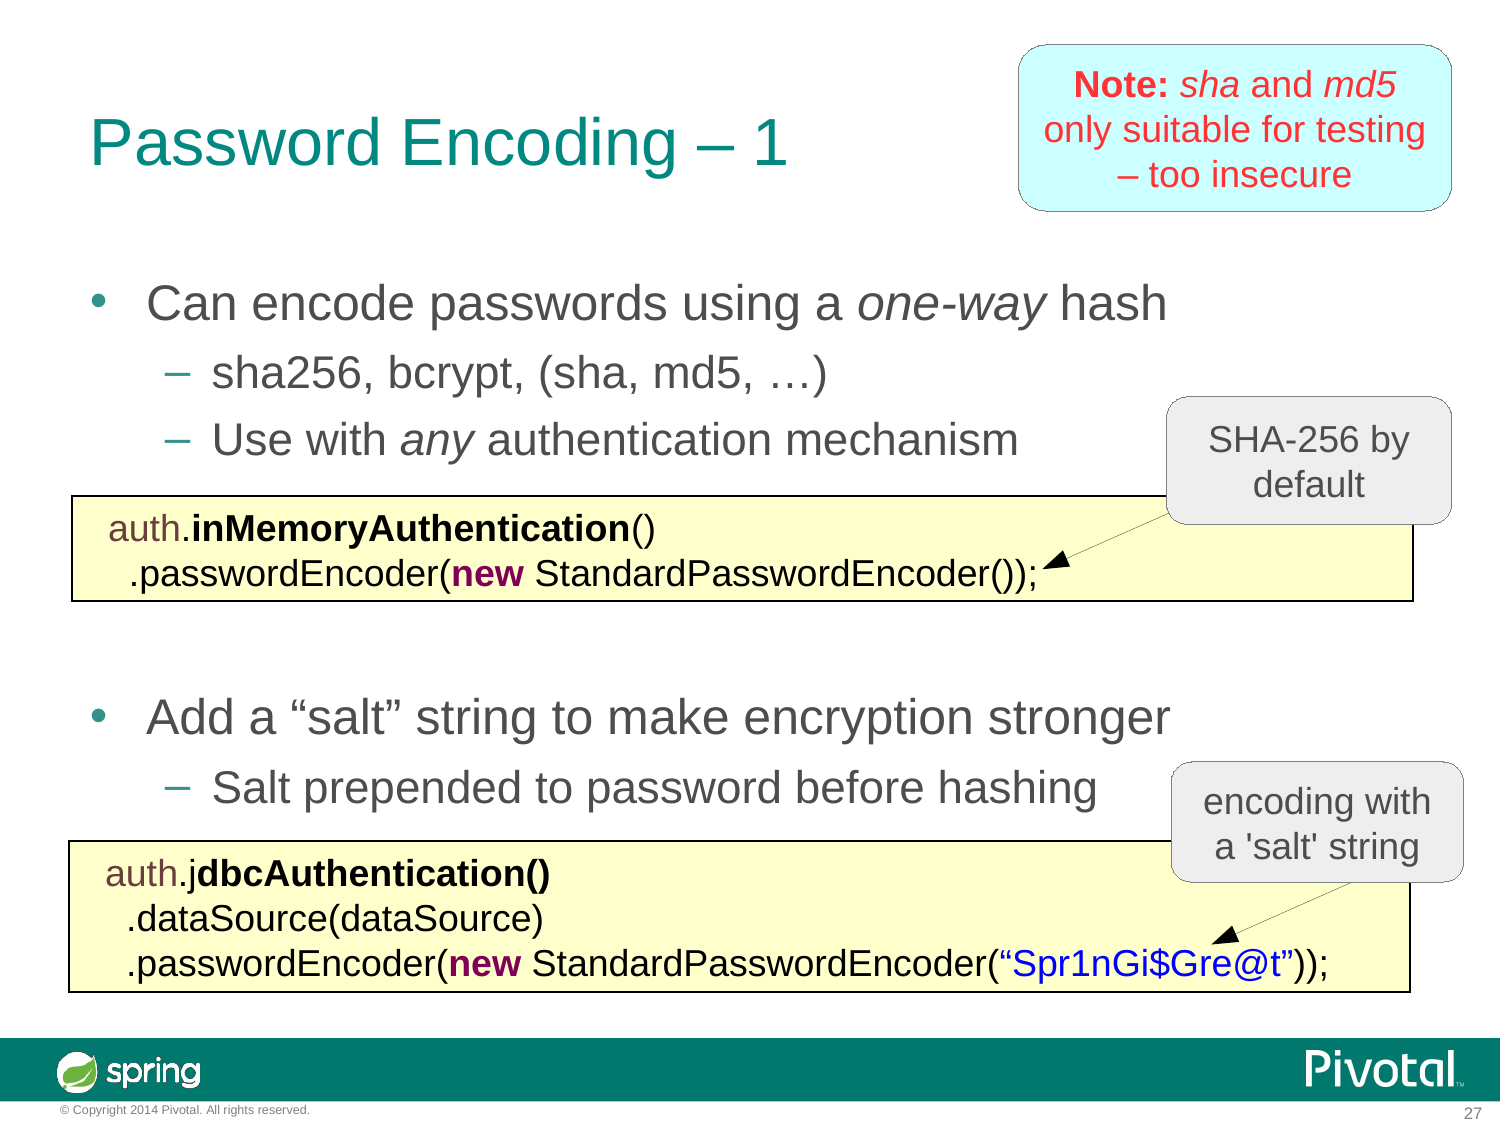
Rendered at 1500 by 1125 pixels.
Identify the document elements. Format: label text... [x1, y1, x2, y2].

text_box SHA-256 by default [1166, 396, 1452, 525]
text_box auth.jdbcAuthentication() .dataSource(dataSource) .passwordEncoder(new StandardPasswordEncoder(“Spr1nGi$Gre@t”)); [69, 841, 1411, 992]
text_box encoding with a 'salt' string [1171, 761, 1464, 883]
text_box Note: sha and md5 only suitable for testing – too insecure [1018, 44, 1452, 212]
picture [32, 1041, 210, 1103]
text_box auth.inMemoryAuthentication() .passwordEncoder(new StandardPasswordEncoder()); [72, 495, 1414, 602]
list Can encode passwords using a one-way hash sha256, bcrypt, (sha, md5, …) Use with any authentication mechanism Add a “salt” string to make encryption stronger Salt prepended to password before hashing [75, 525, 1426, 841]
list Can encode passwords using a one-way hash sha256, bcrypt, (sha, md5, …) Use with any authentication mechanism Add a “salt” string to make encryption stronger Salt prepended to password before hashing [75, 262, 1426, 495]
picture [1306, 1050, 1464, 1087]
title Password Encoding – 1 [75, 45, 1426, 233]
